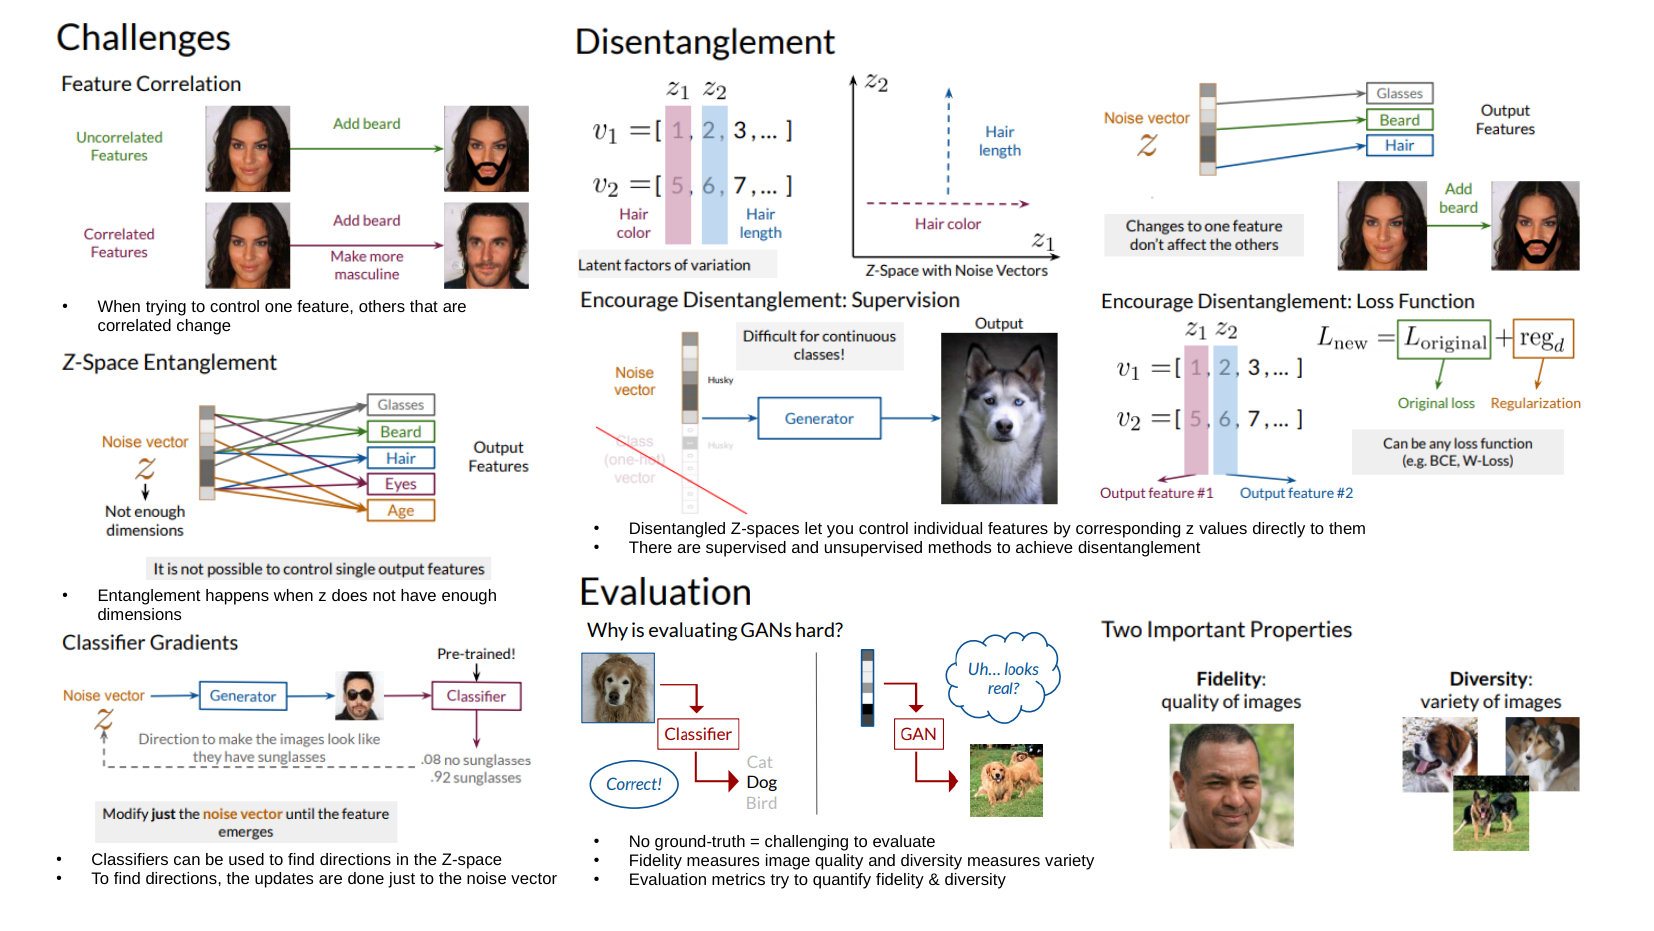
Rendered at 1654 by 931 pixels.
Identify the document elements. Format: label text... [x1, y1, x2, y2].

picture [578, 572, 756, 612]
text_box When trying to control one feature, others that are correlated change [47, 290, 578, 398]
picture [59, 70, 532, 290]
picture [578, 70, 1063, 278]
picture [578, 617, 1063, 820]
picture [1098, 71, 1583, 275]
text_box Classifiers can be used to find directions in the Z-space To find directions, the updates are done just to the noise vector [41, 842, 578, 931]
picture [578, 289, 1063, 512]
picture [572, 22, 840, 67]
text_box Disentangled Z-spaces let you control individual features by corresponding z values directly to them There are supervised and unsupervised methods to achieve disentanglement [578, 512, 1565, 621]
text_box No ground-truth = challenging to evaluate Fidelity measures image quality and diversity measures variety Evaluation metrics try to quantify fidelity & diversity [578, 825, 1565, 931]
picture [55, 22, 237, 60]
picture [59, 398, 532, 579]
picture [59, 688, 532, 842]
picture [1098, 617, 1583, 851]
text_box Entanglement happens when z does not have enough dimensions [47, 579, 578, 688]
picture [1098, 289, 1583, 501]
